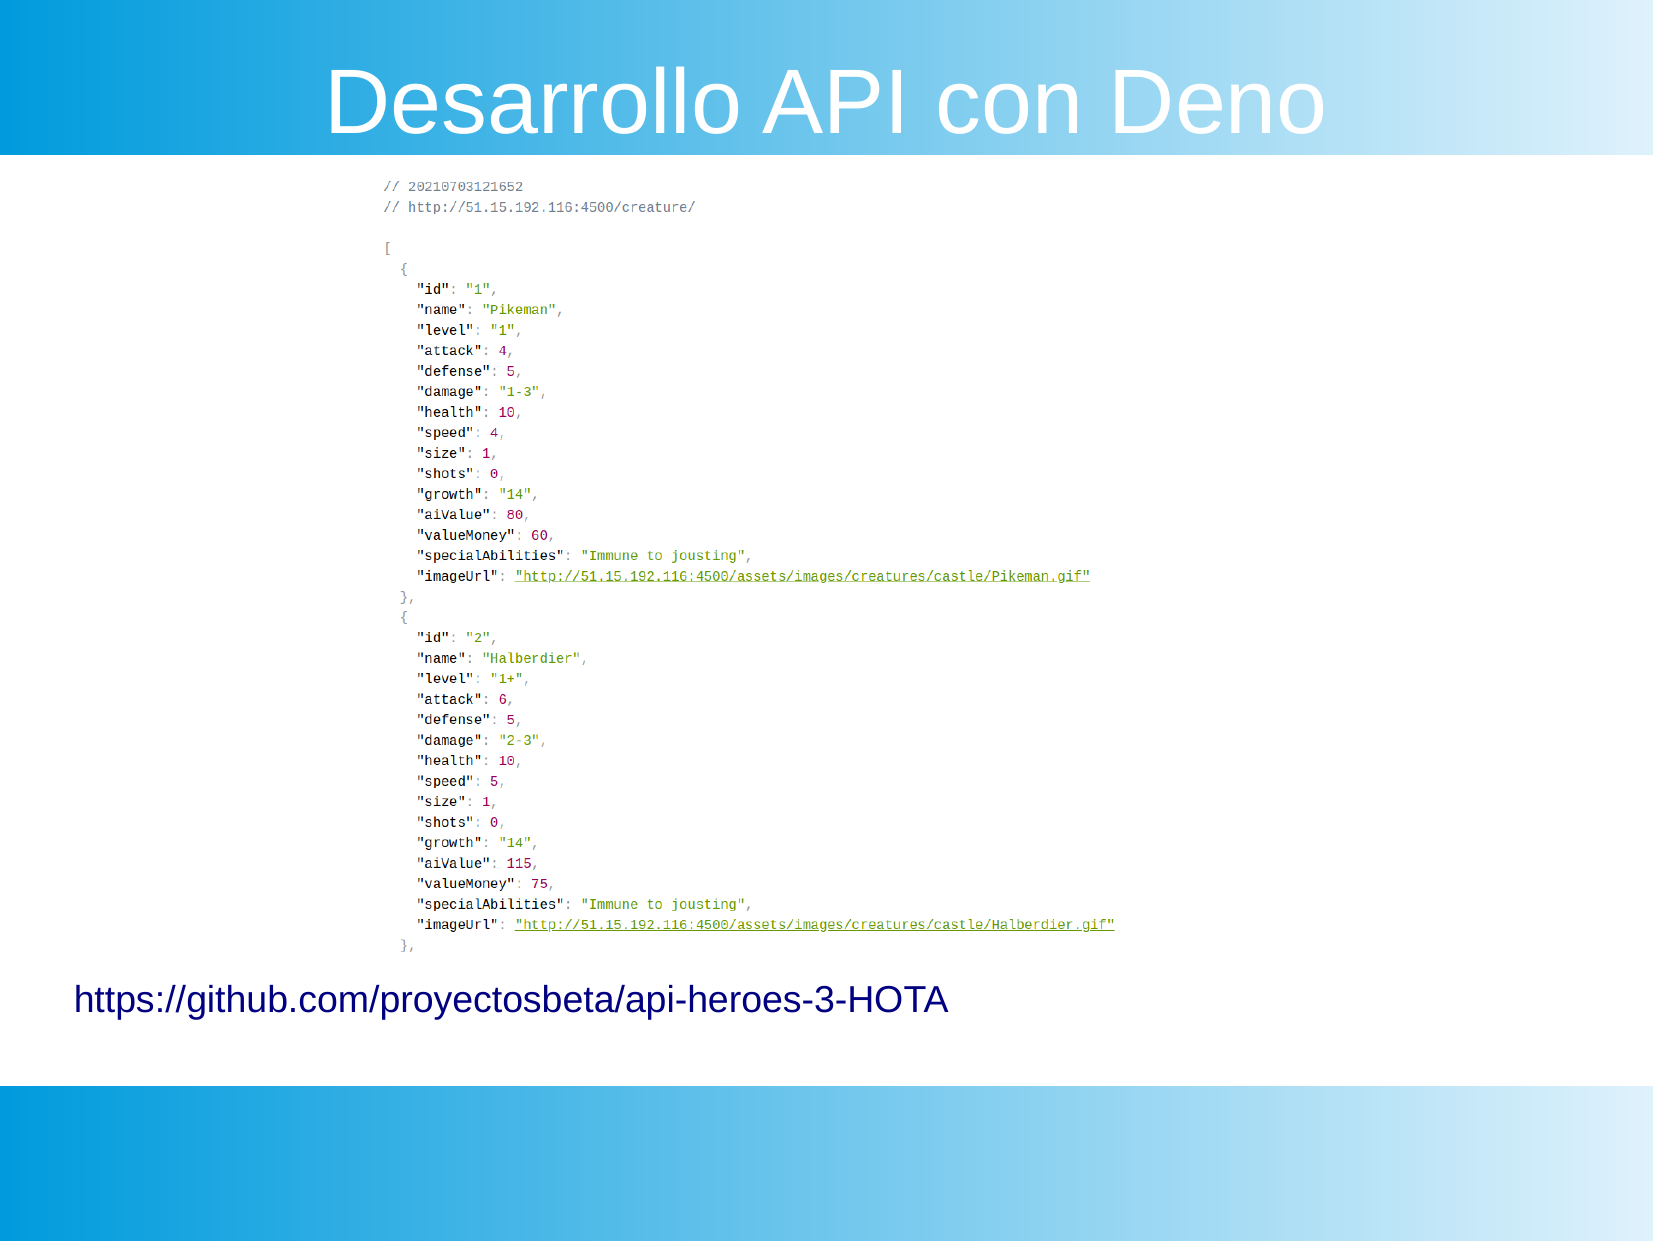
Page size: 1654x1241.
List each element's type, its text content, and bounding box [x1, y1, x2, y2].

title Desarrollo API con Deno [82, 49, 1571, 155]
text_box https://github.com/proyectosbeta/api-heroes-3-HOTA [59, 970, 964, 1028]
picture [377, 177, 1119, 957]
